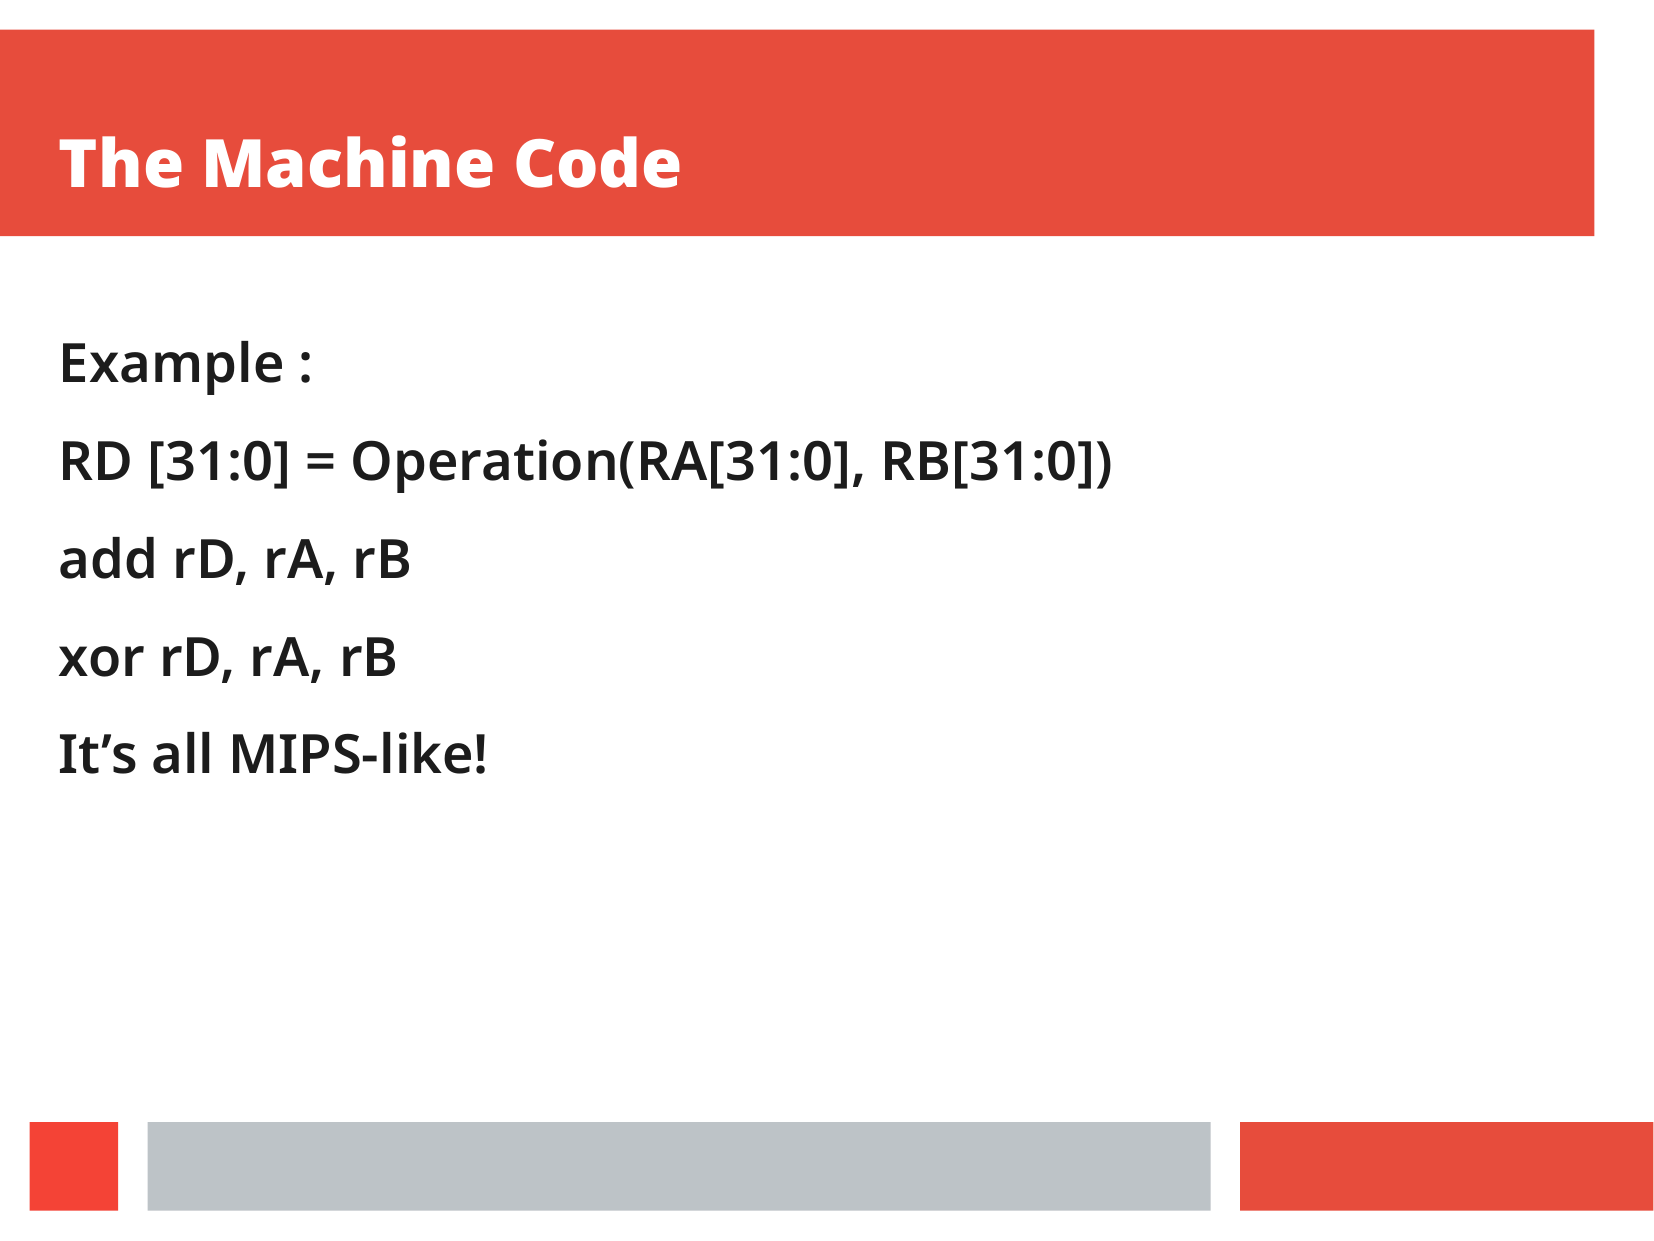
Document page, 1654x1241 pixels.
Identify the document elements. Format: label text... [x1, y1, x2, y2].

list Example : RD [31:0] = Operation(RA[31:0], RB[31:0]) add rD, rA, rB xor rD, rA, rB It’s all MIPS-like! [59, 324, 1565, 1093]
title The Machine Code [59, 59, 1595, 207]
